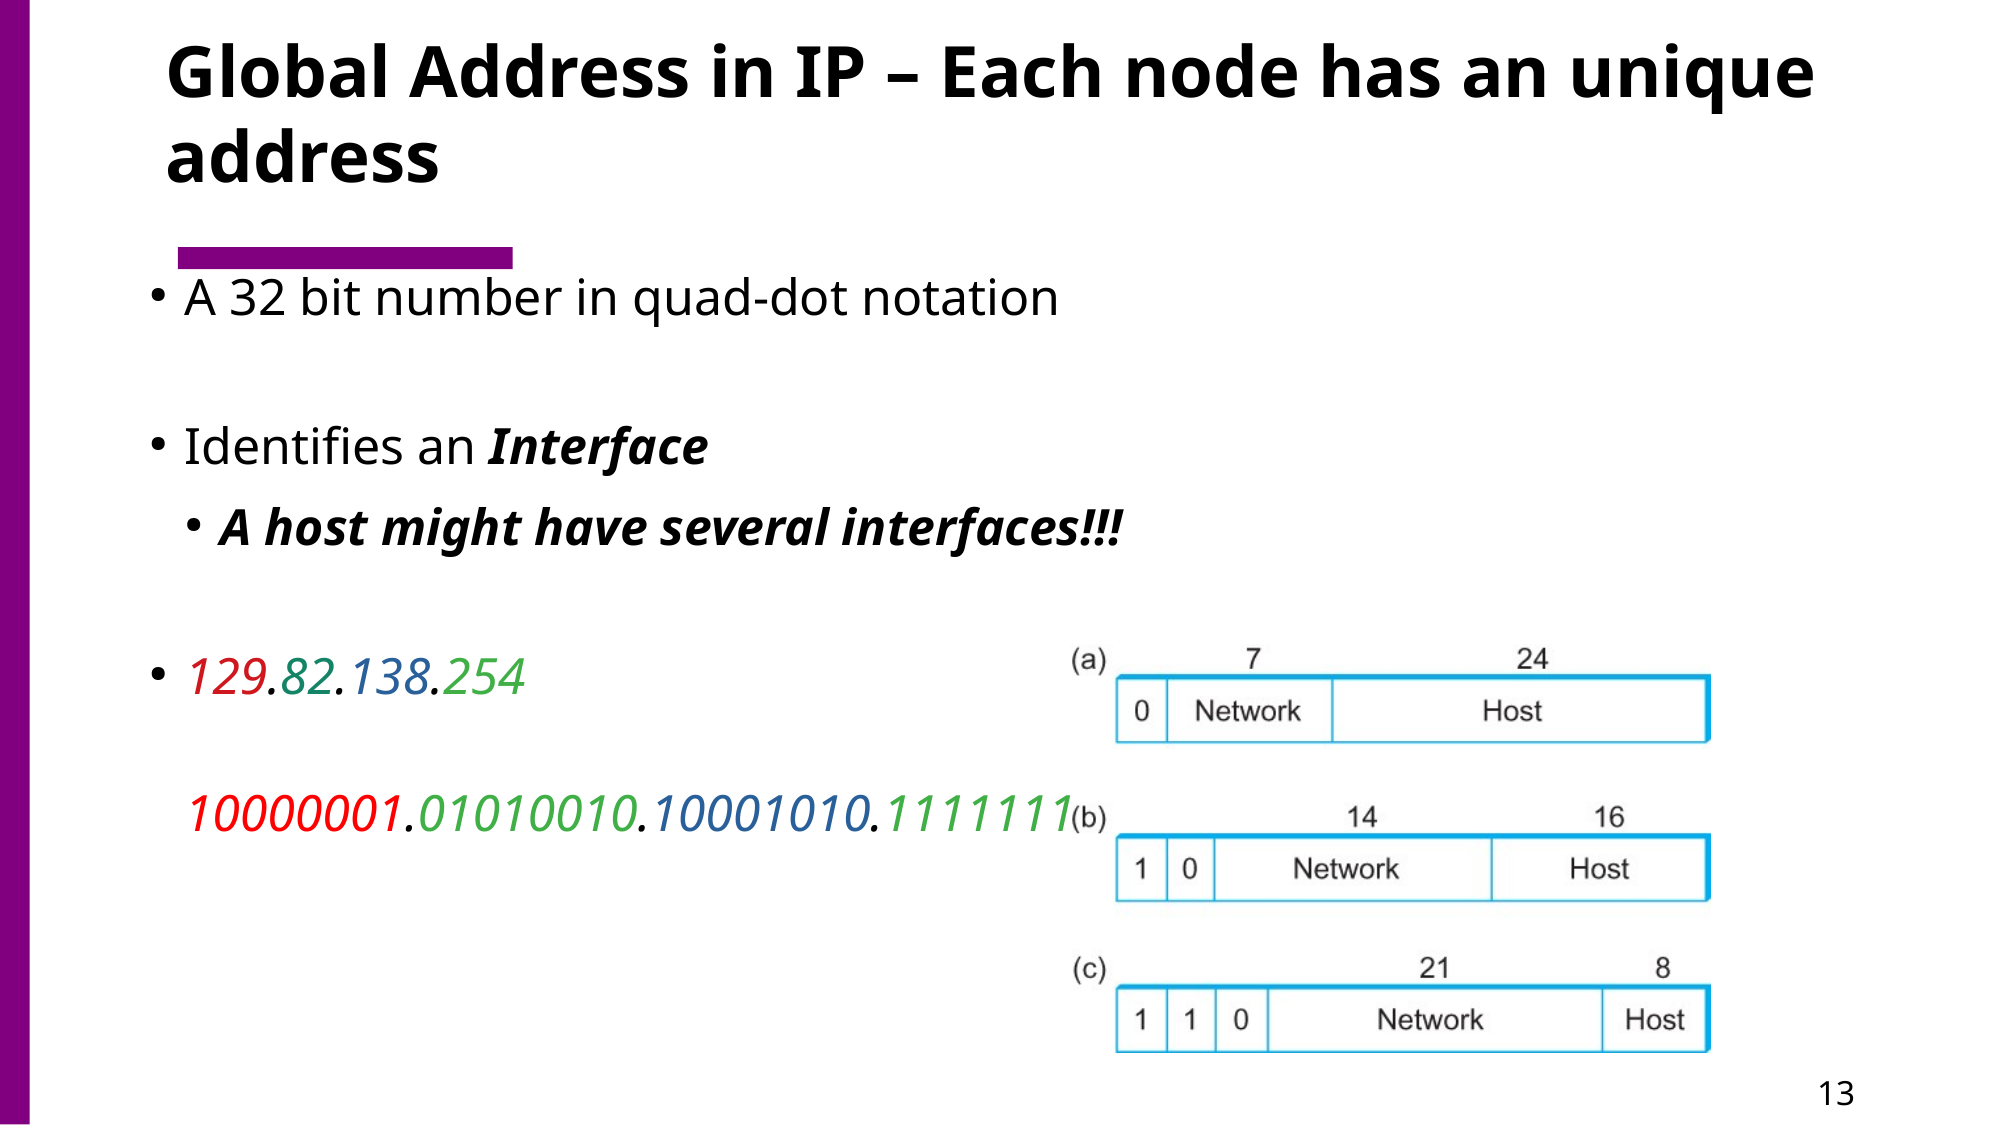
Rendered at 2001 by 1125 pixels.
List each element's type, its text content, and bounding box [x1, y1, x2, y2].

text_box A 32 bit number in quad-dot notation Identifies an Interface A host might have several interfaces!!! 129.82.138.254 10000001.01010010.10001010.11111110 [63, 254, 1921, 1087]
text_box Global Address in IP – Each node has an unique address [151, 0, 1849, 212]
picture [1071, 644, 1711, 1053]
